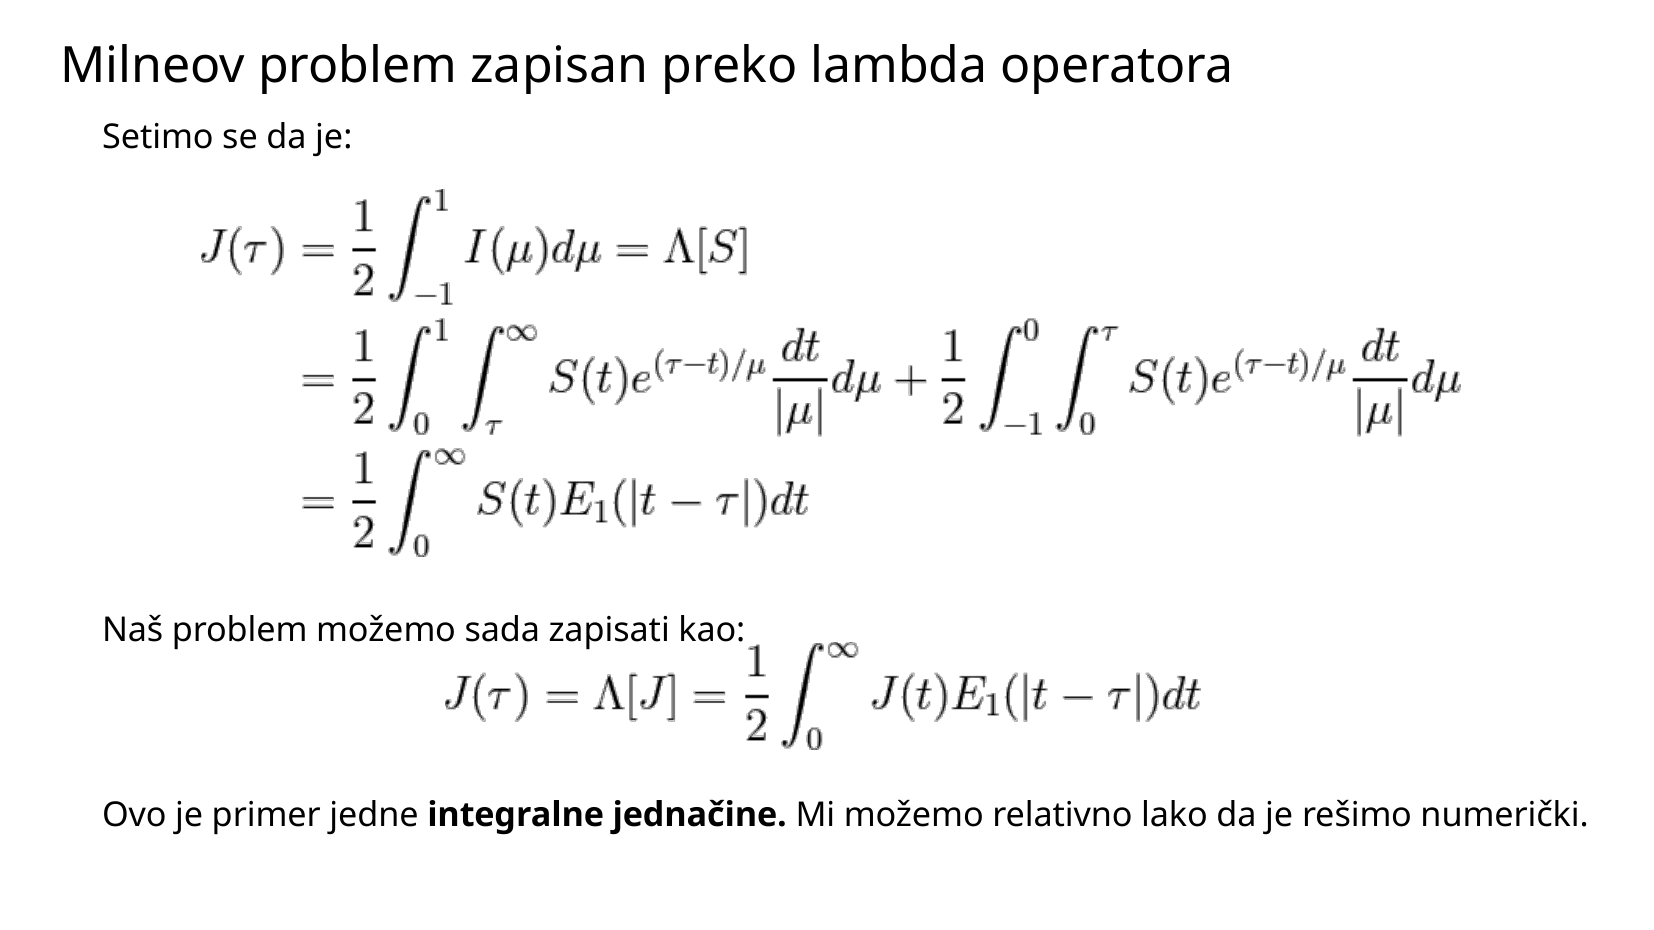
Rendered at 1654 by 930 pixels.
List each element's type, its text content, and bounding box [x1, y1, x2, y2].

picture [445, 642, 1201, 751]
title Milneov problem zapisan preko lambda operatora [59, 13, 1648, 113]
list Setimo se da je: Naš problem možemo sada zapisati kao: Ovo je primer jedne integralne jednačine. Mi možemo relativno lako da je rešimo numerički. [37, 112, 1627, 842]
picture [201, 189, 1461, 557]
